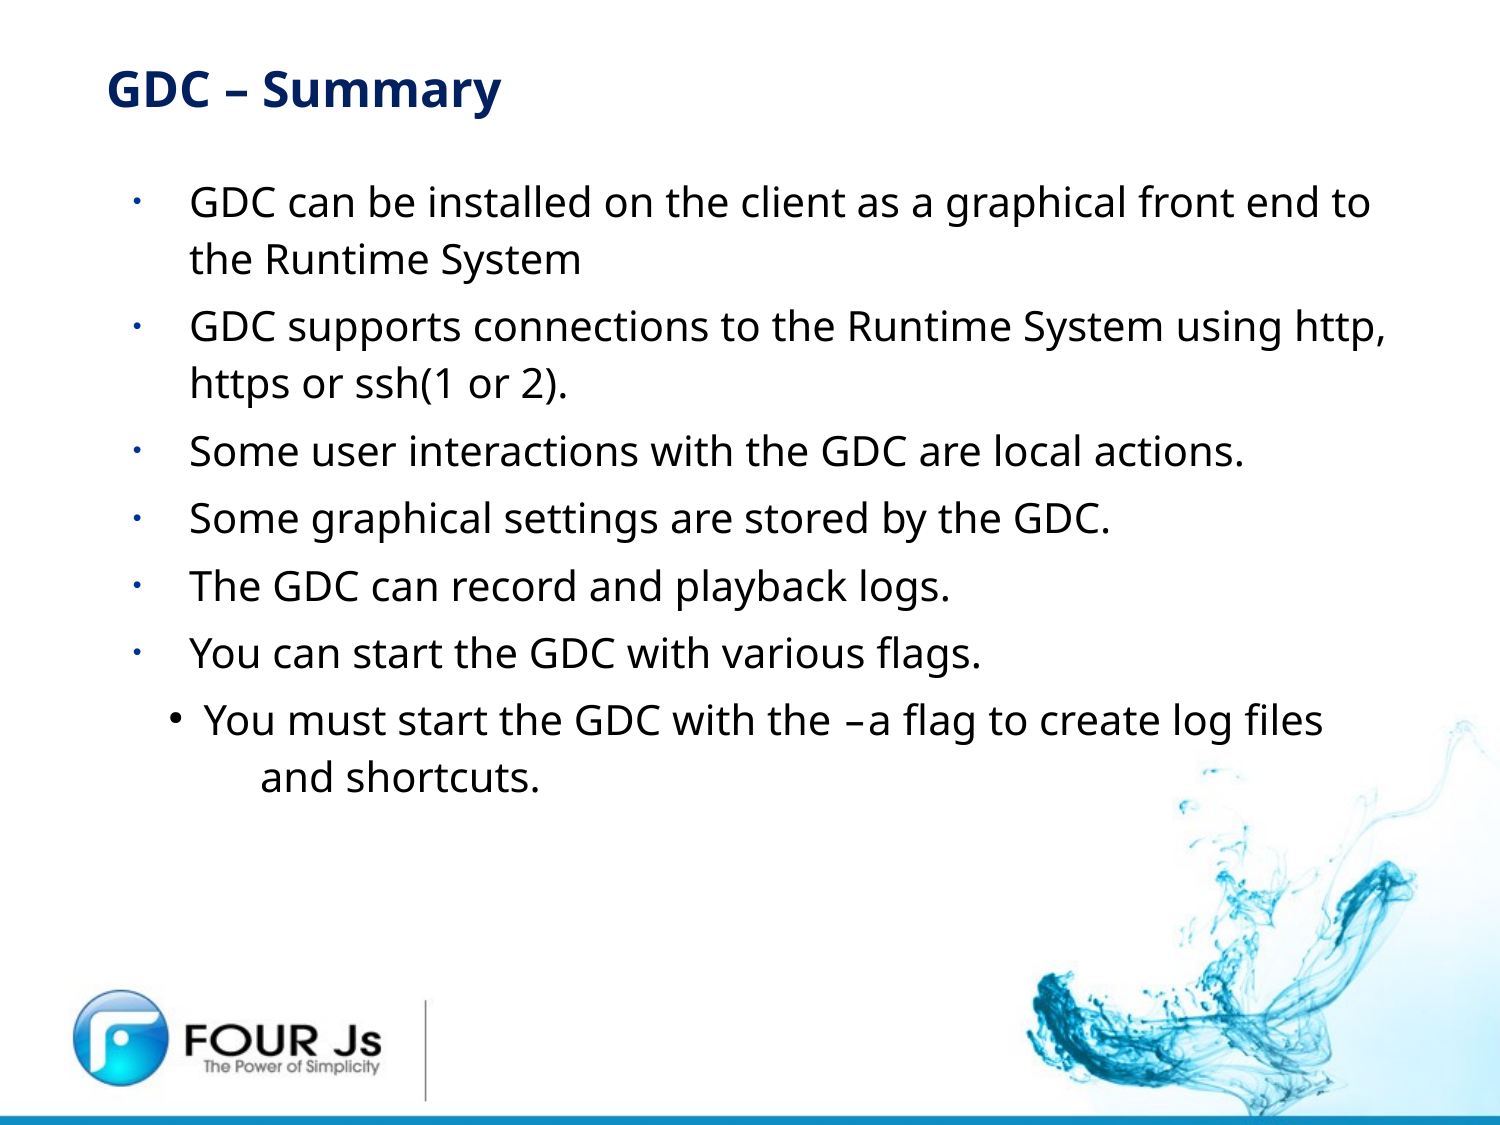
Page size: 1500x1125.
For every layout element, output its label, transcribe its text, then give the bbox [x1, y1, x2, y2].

picture [0, 0, 1500, 1122]
text_box GDC can be installed on the client as a graphical front end to the Runtime System GDC supports connections to the Runtime System using http, https or ssh(1 or 2). Some user interactions with the GDC are local actions. Some graphical settings are stored by the GDC. The GDC can record and playback logs. You can start the GDC with various flags. You must start the GDC with the –a flag to create log files and shortcuts. [118, 165, 1418, 827]
title GDC – Summary [106, 35, 1388, 142]
